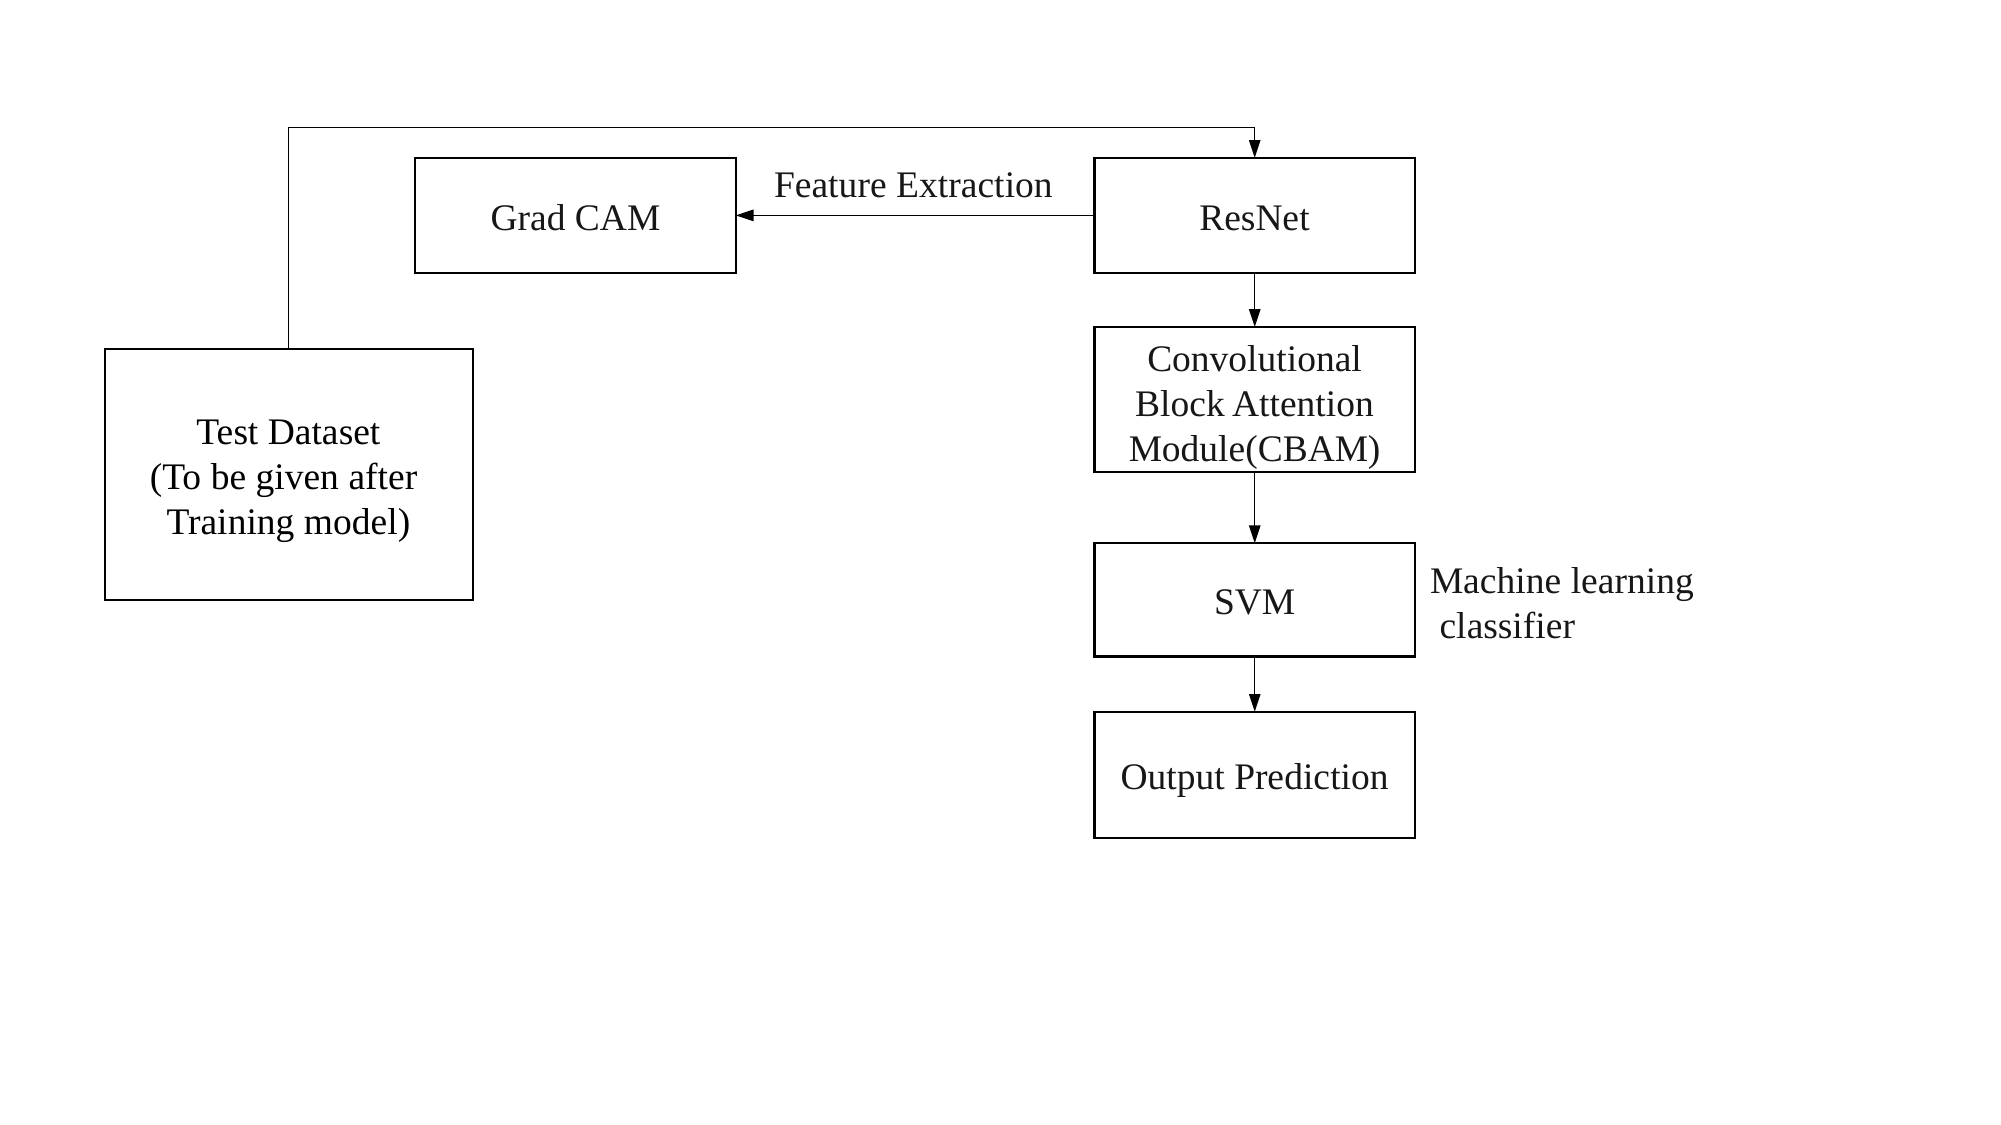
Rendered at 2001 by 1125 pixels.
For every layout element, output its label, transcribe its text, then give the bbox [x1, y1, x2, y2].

text_box Grad CAM [415, 158, 736, 273]
text_box Test Dataset (To be given after Training model) [105, 349, 473, 600]
text_box ResNet [1094, 158, 1415, 273]
text_box Feature Extraction [759, 152, 1072, 213]
text_box Convolutional Block Attention Module(CBAM) [1094, 327, 1415, 472]
text_box Machine learning classifier [1415, 548, 1712, 655]
text_box Output Prediction [1094, 712, 1415, 838]
text_box SVM [1094, 543, 1415, 657]
